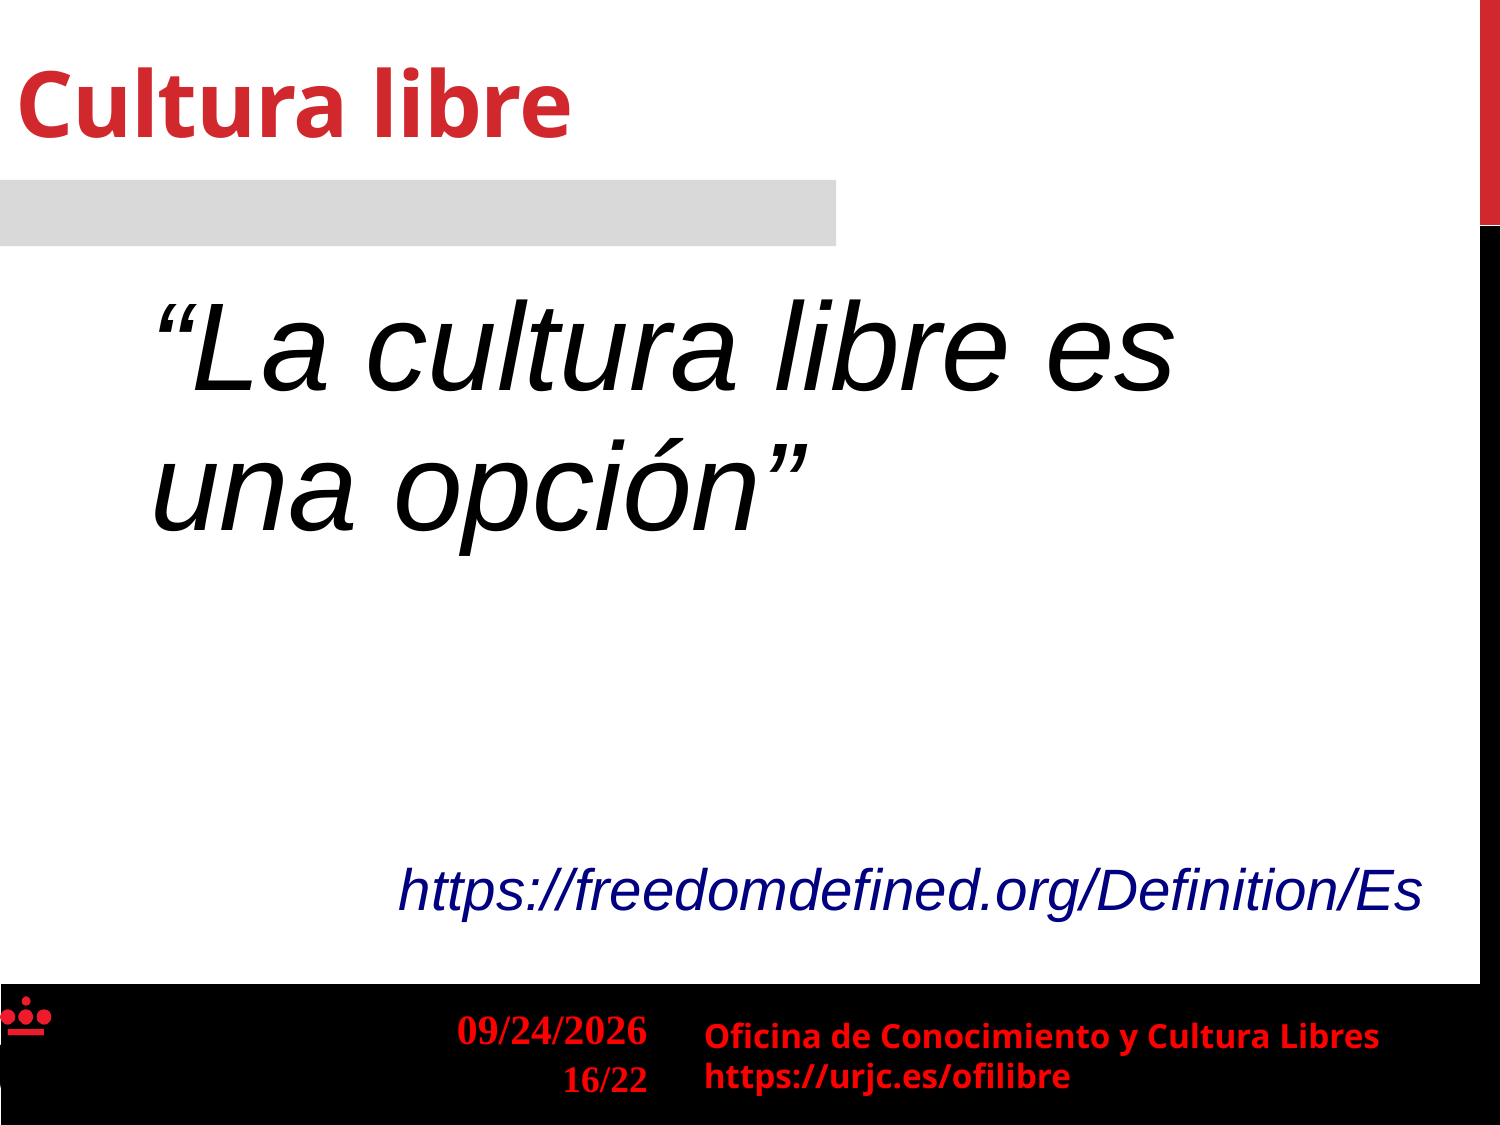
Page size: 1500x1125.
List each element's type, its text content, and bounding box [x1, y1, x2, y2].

text_box https://freedomdefined.org/Definition/Es [384, 850, 1441, 931]
list “La cultura libre es una opción” [135, 270, 1396, 586]
text_box Cultura libre [0, 24, 1326, 172]
title [75, 15, 1425, 172]
